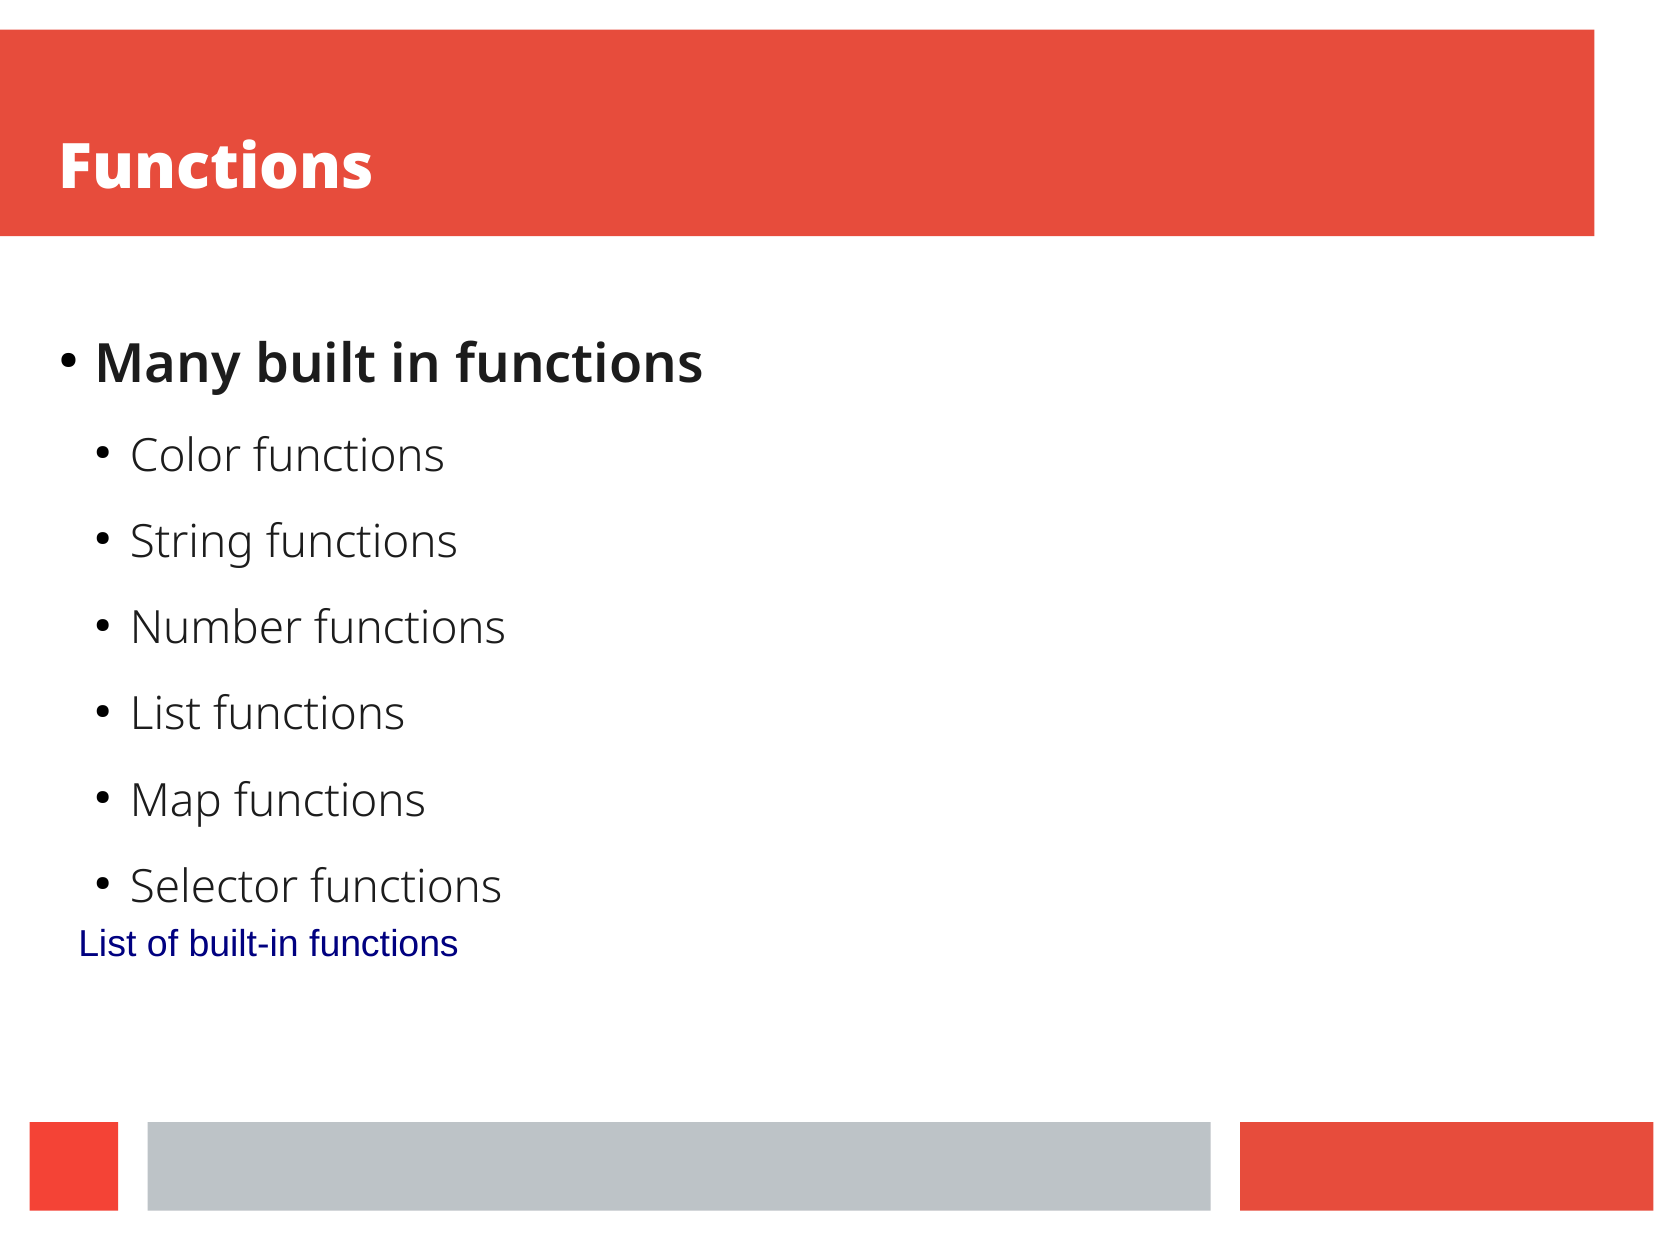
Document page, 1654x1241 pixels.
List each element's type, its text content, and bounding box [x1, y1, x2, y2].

text_box List of built-in functions [63, 915, 556, 985]
title Functions [59, 59, 1595, 207]
list Many built in functions Color functions String functions Number functions List functions Map functions Selector functions [59, 324, 1565, 1093]
